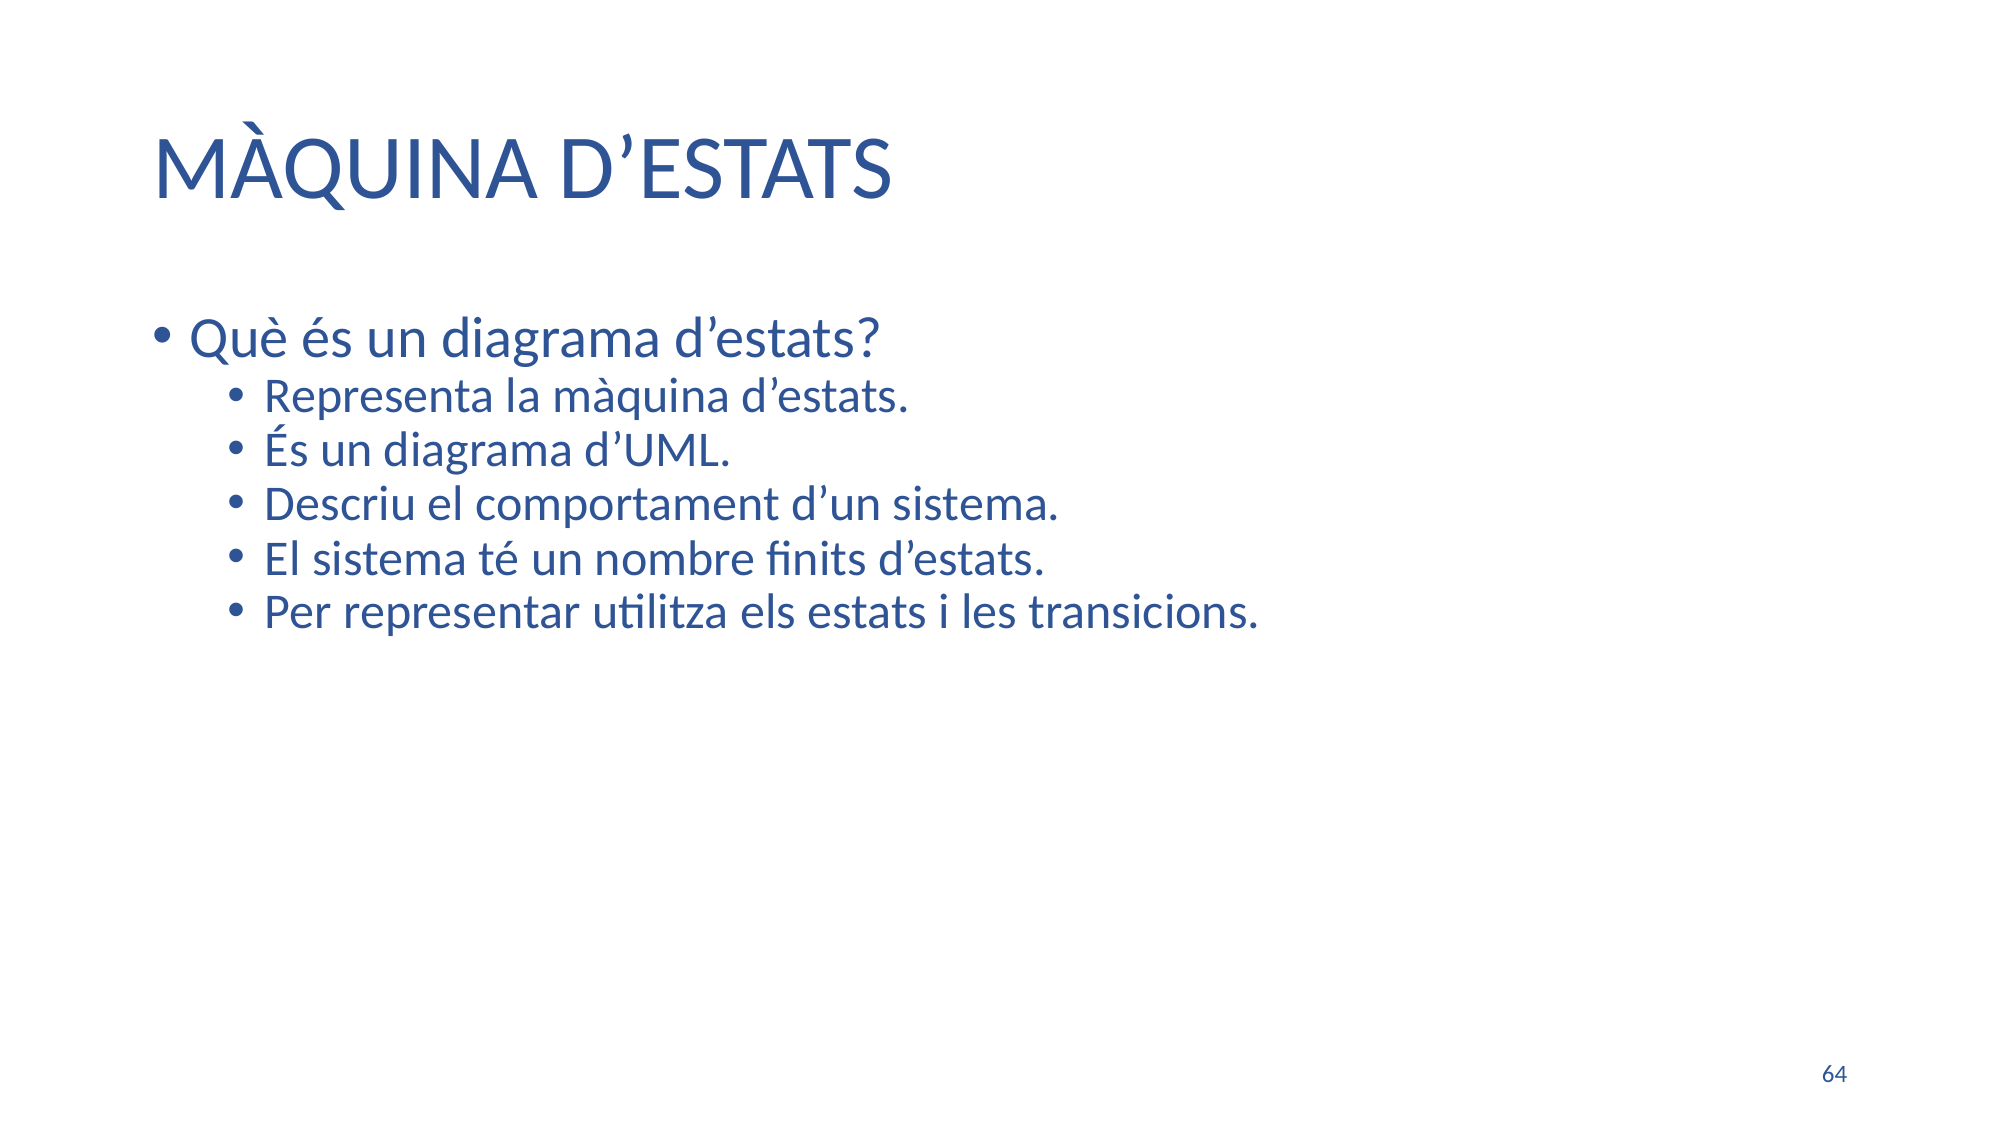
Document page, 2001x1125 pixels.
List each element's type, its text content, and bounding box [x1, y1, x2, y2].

slide_number <number> [1412, 1042, 1863, 1103]
list Què és un diagrama d’estats? Representa la màquina d’estats. És un diagrama d’UML. Descriu el comportament d’un sistema. El sistema té un nombre finits d’estats. Per representar utilitza els estats i les transicions. [137, 299, 1863, 1014]
title MÀQUINA D’ESTATS [137, 59, 1863, 278]
